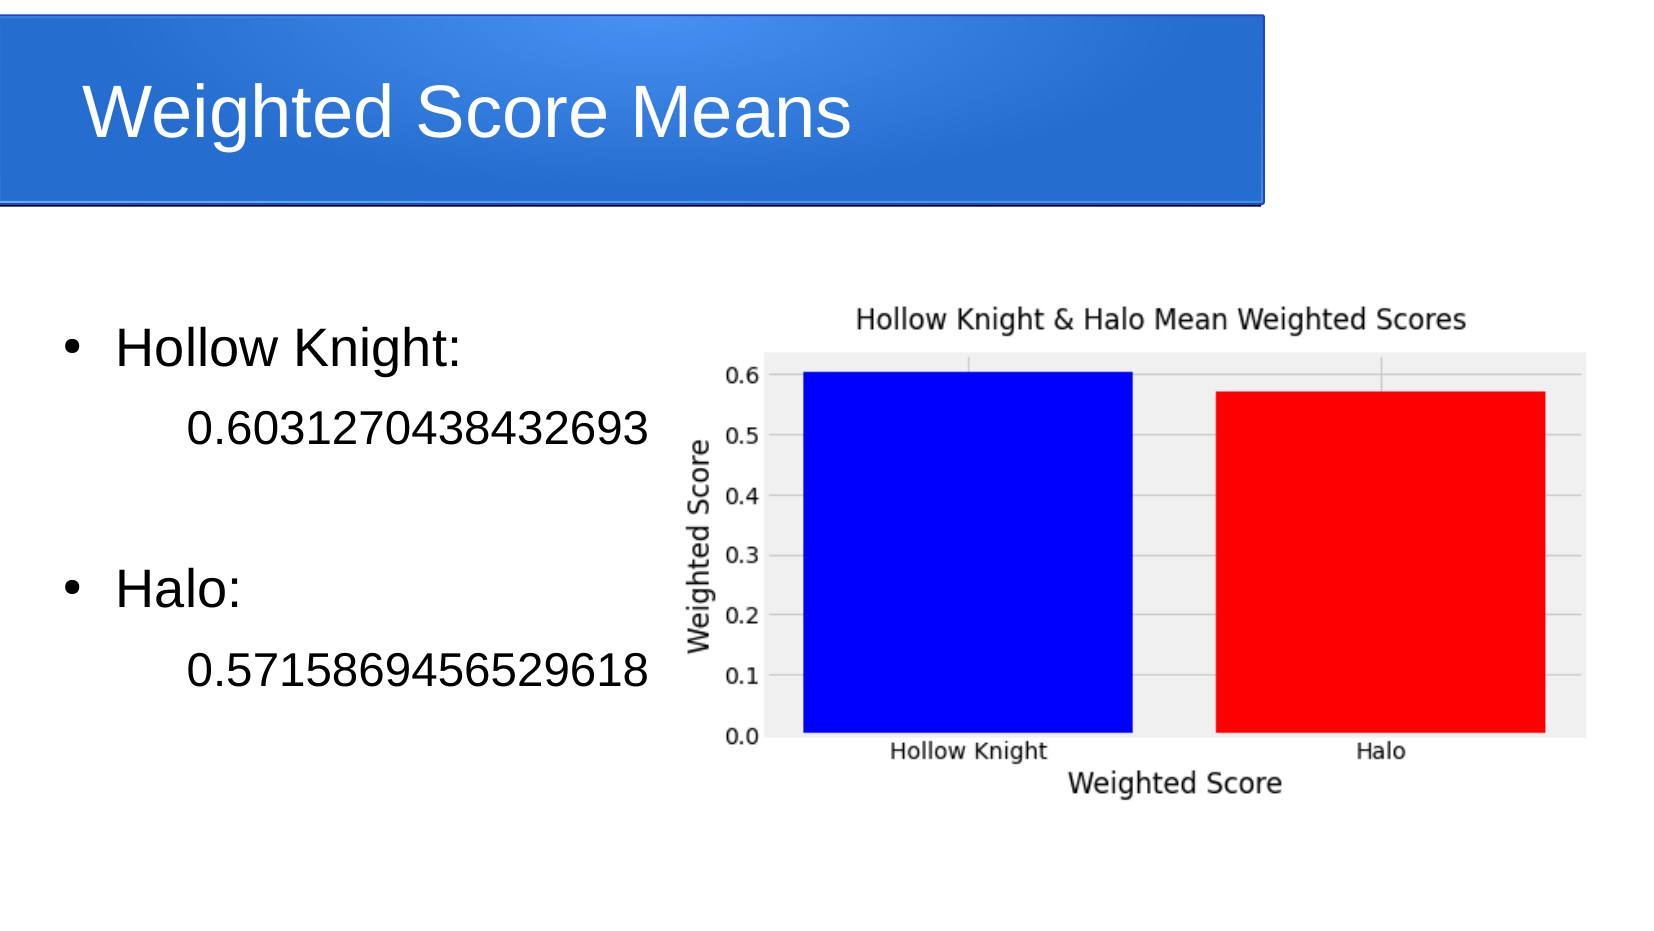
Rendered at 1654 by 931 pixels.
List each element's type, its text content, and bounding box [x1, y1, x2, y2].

picture [665, 284, 1606, 823]
title Weighted Score Means [82, 35, 1235, 189]
list Hollow Knight: 0.6031270438432693 Halo: 0.5715869456529618 [45, 317, 1534, 858]
